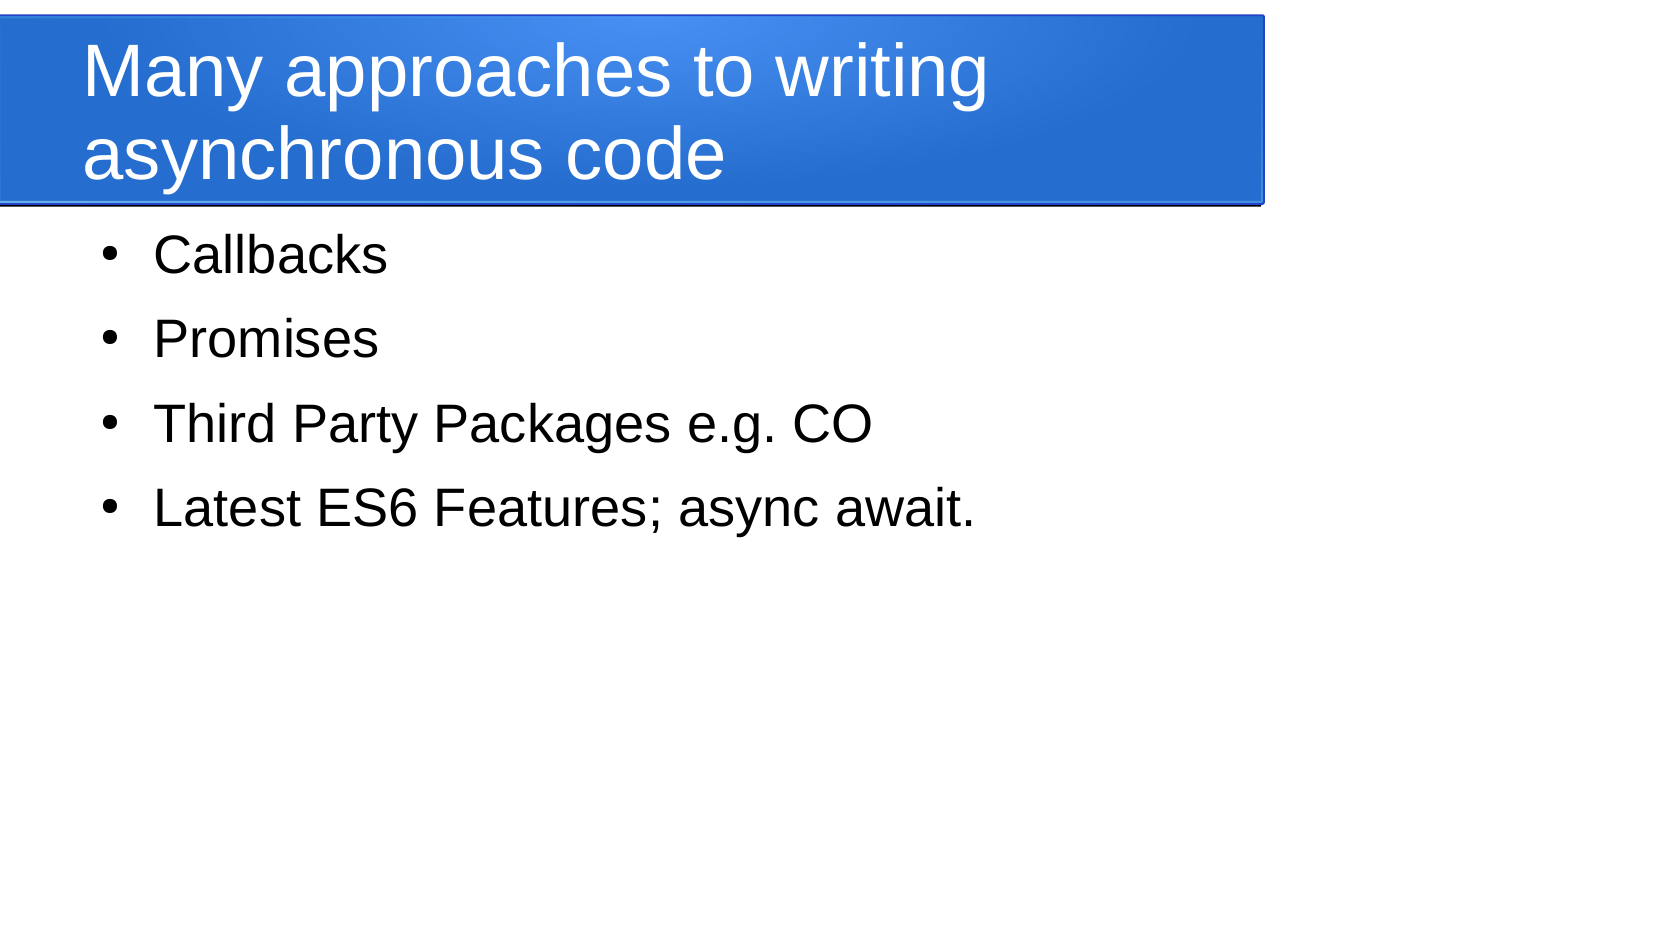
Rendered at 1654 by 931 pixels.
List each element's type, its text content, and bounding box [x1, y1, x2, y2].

list Callbacks Promises Third Party Packages e.g. CO Latest ES6 Features; async await. [82, 224, 1571, 764]
title Many approaches to writing asynchronous code [82, 29, 1235, 196]
